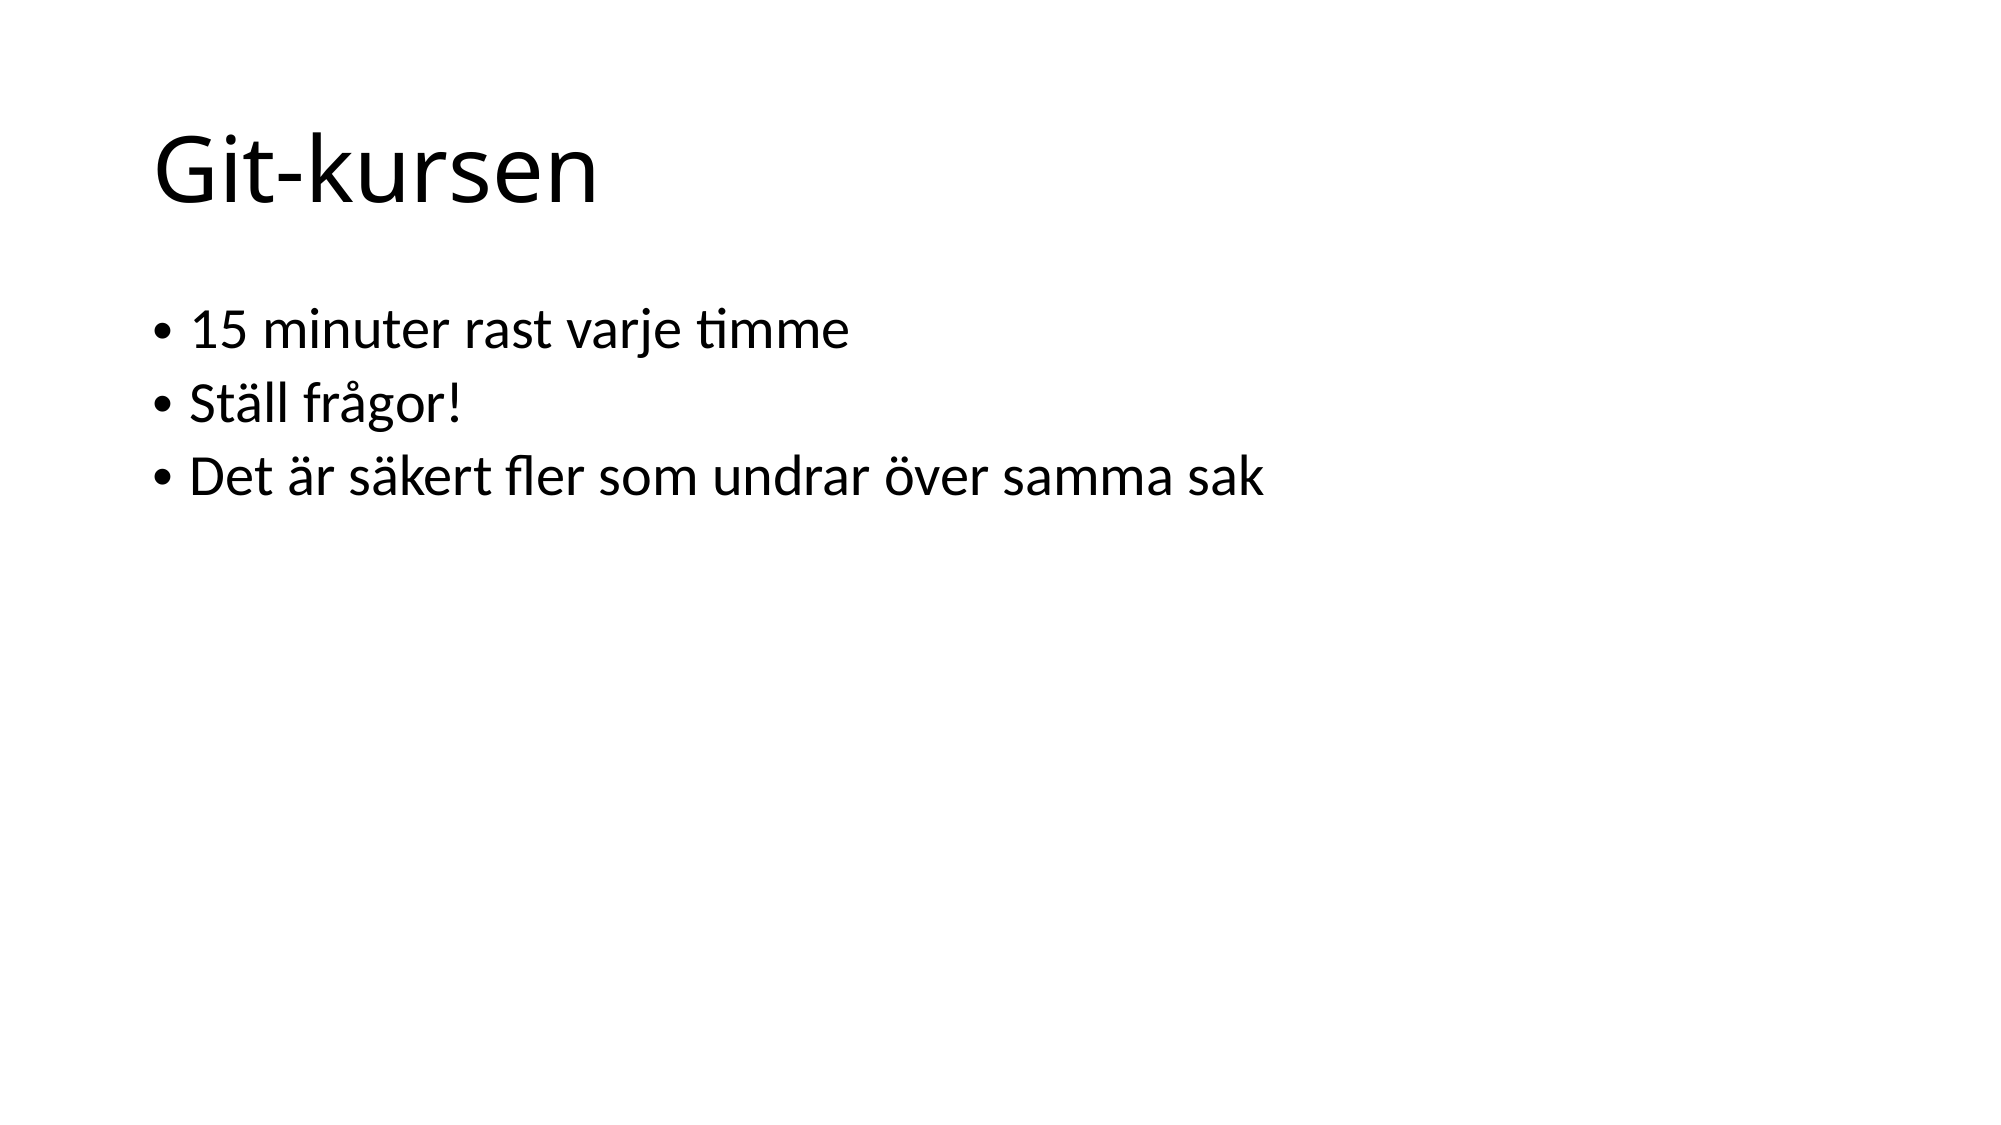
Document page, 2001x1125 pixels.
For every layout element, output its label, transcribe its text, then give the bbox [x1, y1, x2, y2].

list 15 minuter rast varje timme Ställ frågor! Det är säkert fler som undrar över samma sak [137, 299, 1863, 1014]
title Git-kursen [137, 59, 1863, 278]
